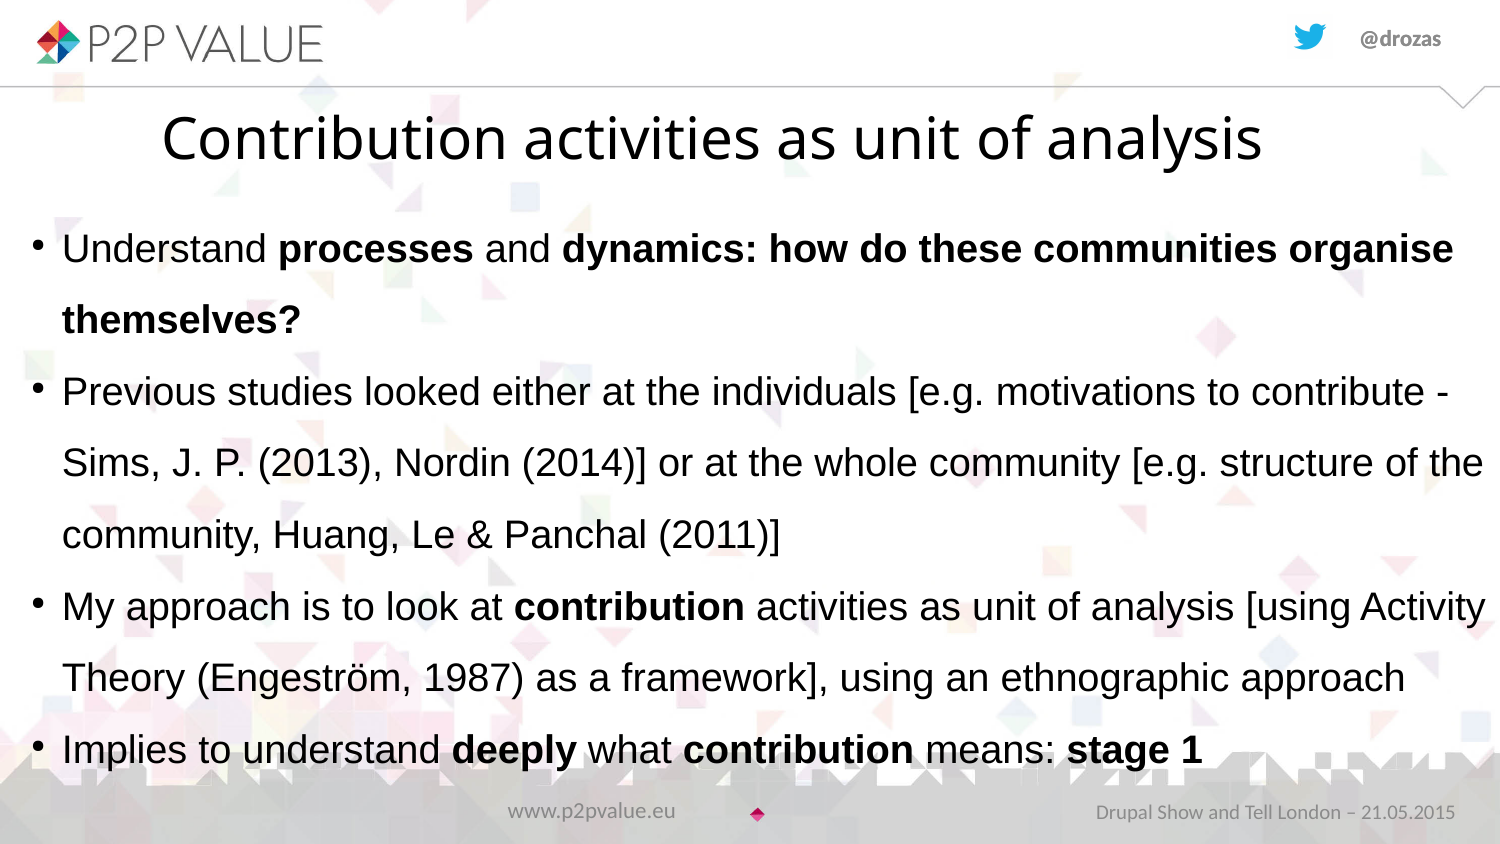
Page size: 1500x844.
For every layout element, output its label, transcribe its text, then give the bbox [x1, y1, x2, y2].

text_box @drozas [1333, 15, 1455, 60]
picture [0, 0, 1500, 844]
title Contribution activities as unit of analysis [60, 92, 1366, 181]
text_box Drupal Show and Tell London – 21.05.2015 [777, 788, 1470, 834]
text_box www.p2pvalue.eu [501, 789, 720, 829]
subtitle Understand processes and dynamics: how do these communities organise themselves? Previous studies looked either at the individuals [e.g. motivations to contribute - Sims, J. P. (2013), Nordin (2014)] or at the whole community [e.g. structure of the community, Huang, Le & Panchal (2011)] My approach is to look at contribution activities as unit of analysis [using Activity Theory (Engeström, 1987) as a framework], using an ethnographic approach Implies to understand deeply what contribution means: stage 1 [17, 191, 1500, 811]
